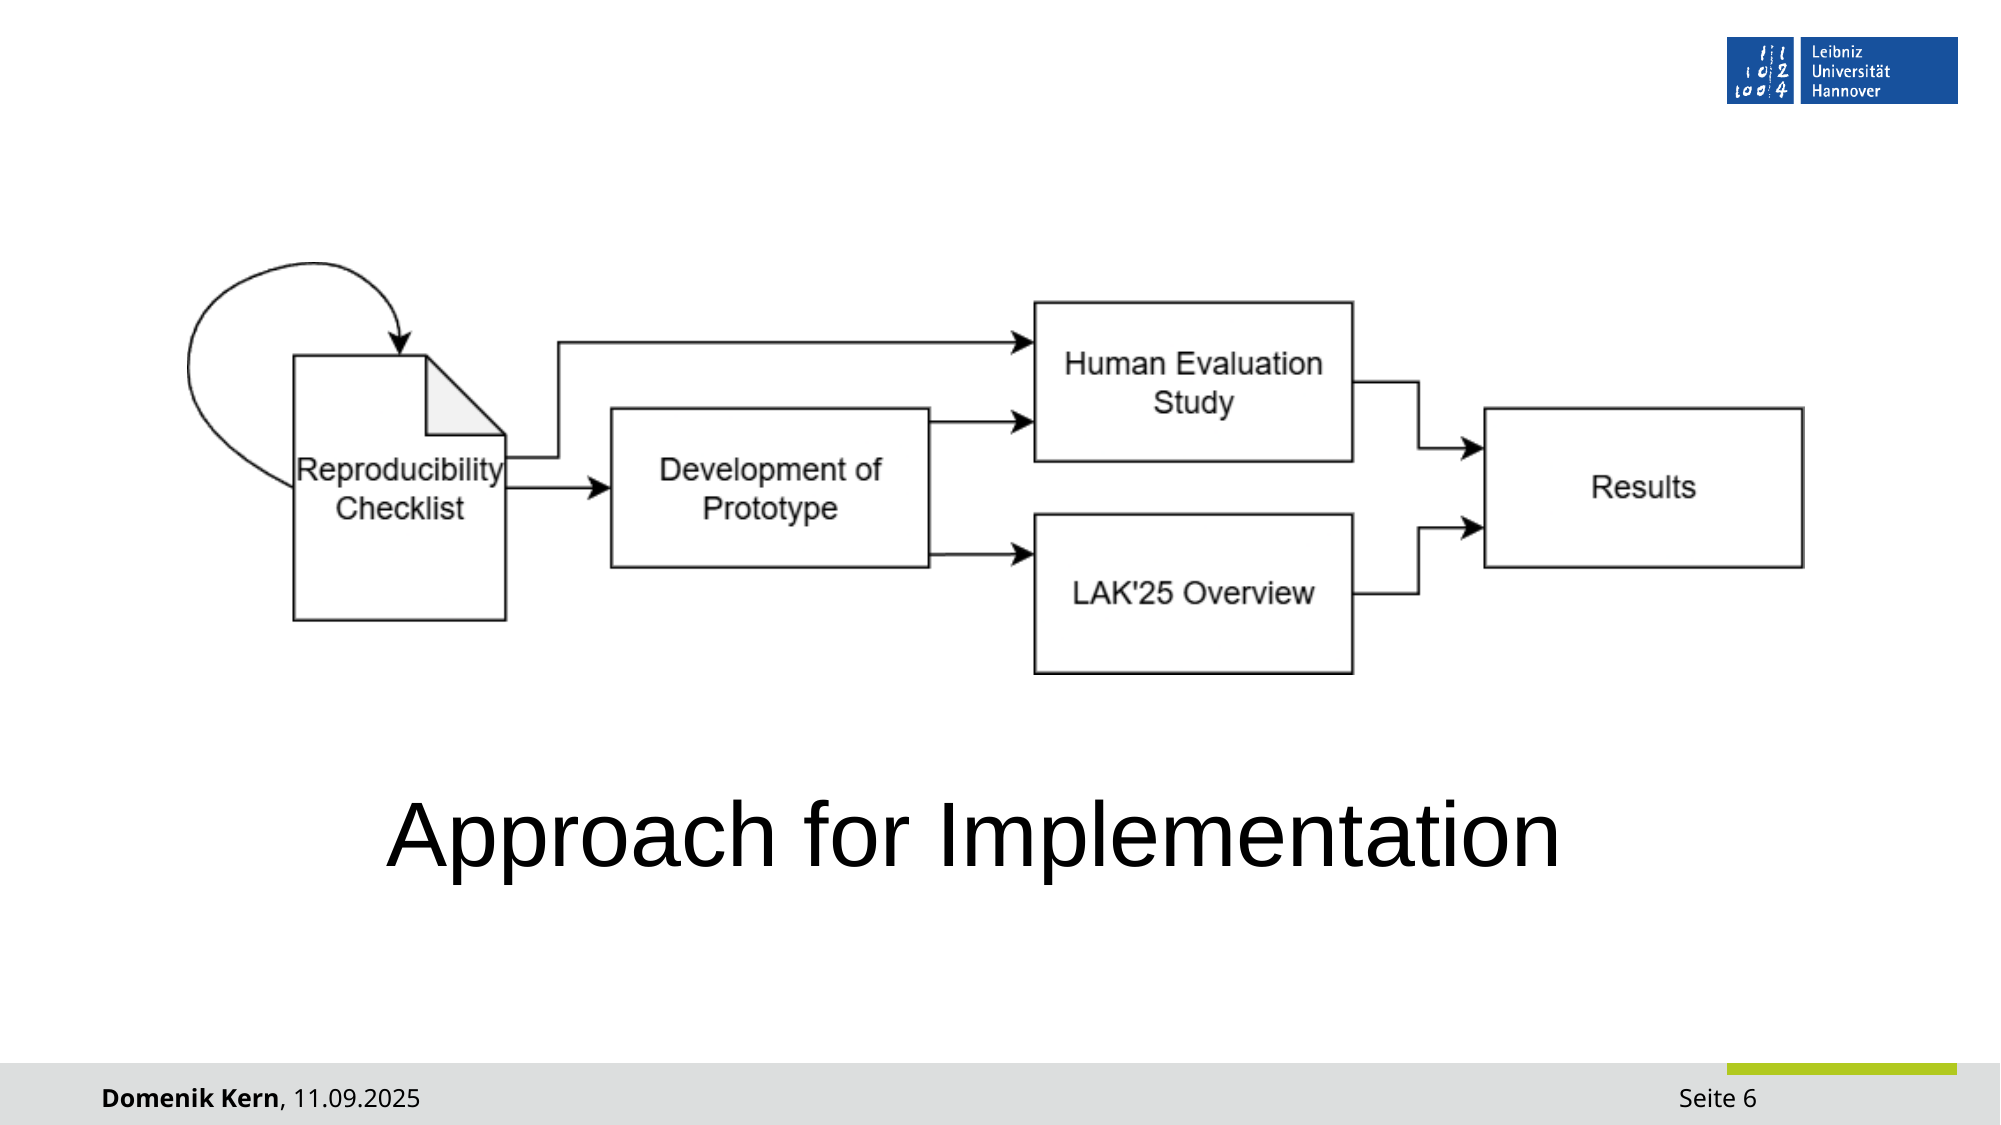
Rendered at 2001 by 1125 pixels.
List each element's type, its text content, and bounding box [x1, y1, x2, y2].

picture [187, 262, 1805, 676]
picture [1727, 37, 1958, 104]
title Approach for Implementation [338, 732, 1613, 938]
